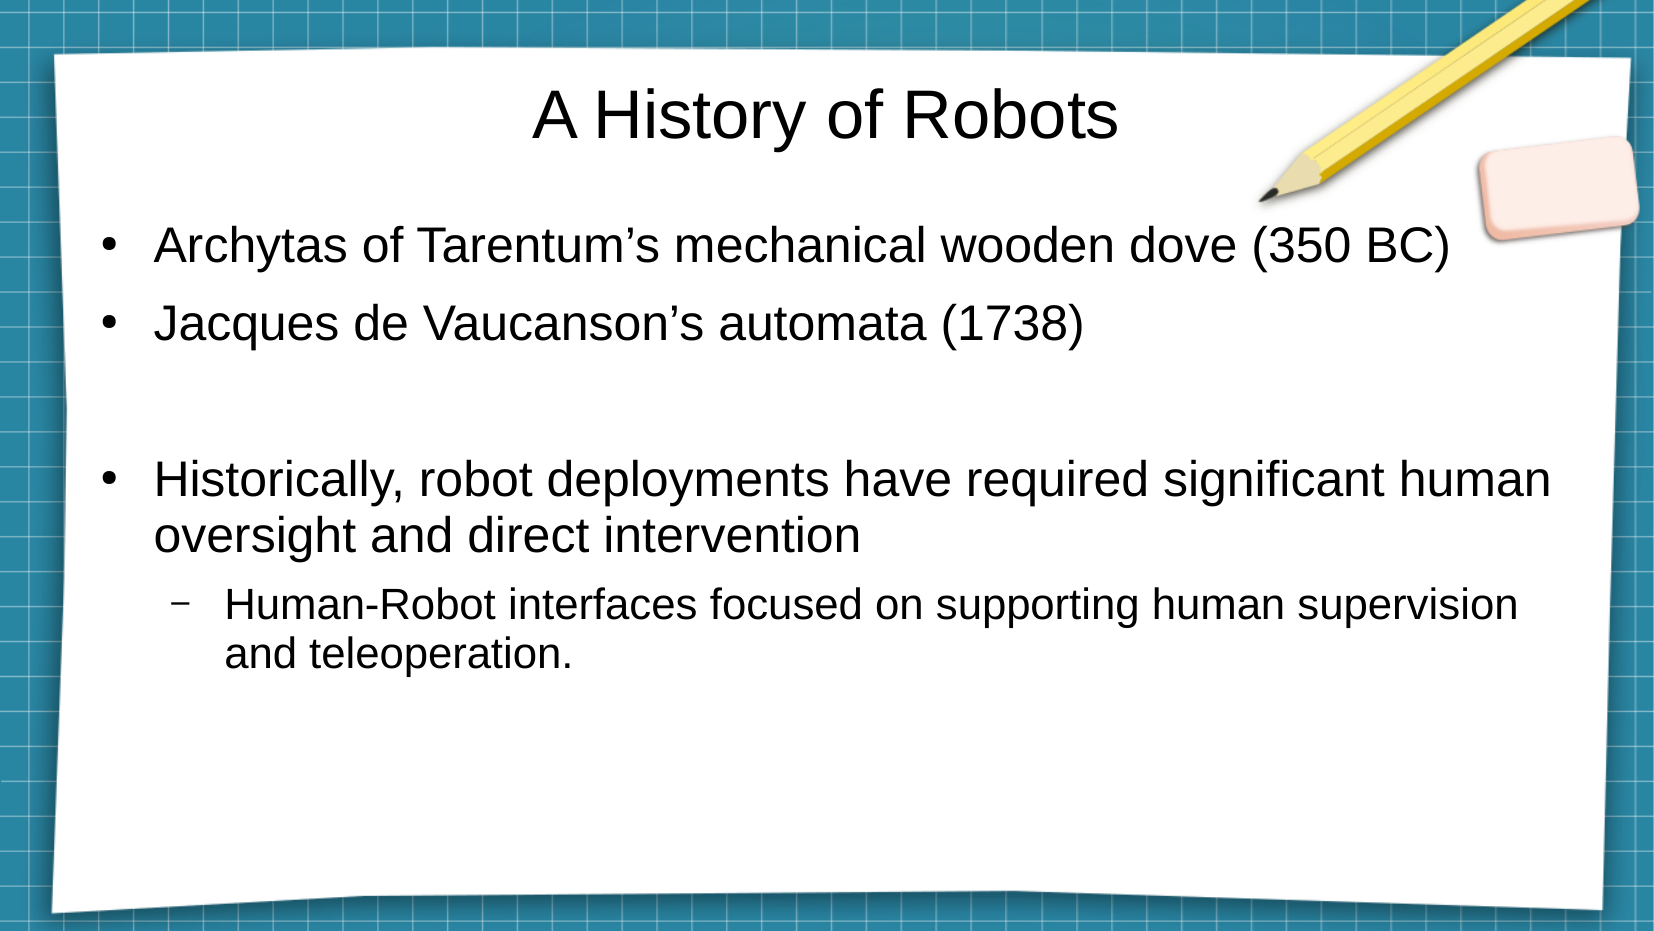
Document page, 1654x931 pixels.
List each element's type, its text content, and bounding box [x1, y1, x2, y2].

picture [0, 0, 1654, 931]
title A History of Robots [82, 37, 1571, 193]
list Archytas of Tarentum’s mechanical wooden dove (350 BC) Jacques de Vaucanson’s automata (1738) Historically, robot deployments have required significant human oversight and direct intervention Human-Robot interfaces focused on supporting human supervision and teleoperation. [82, 217, 1571, 758]
